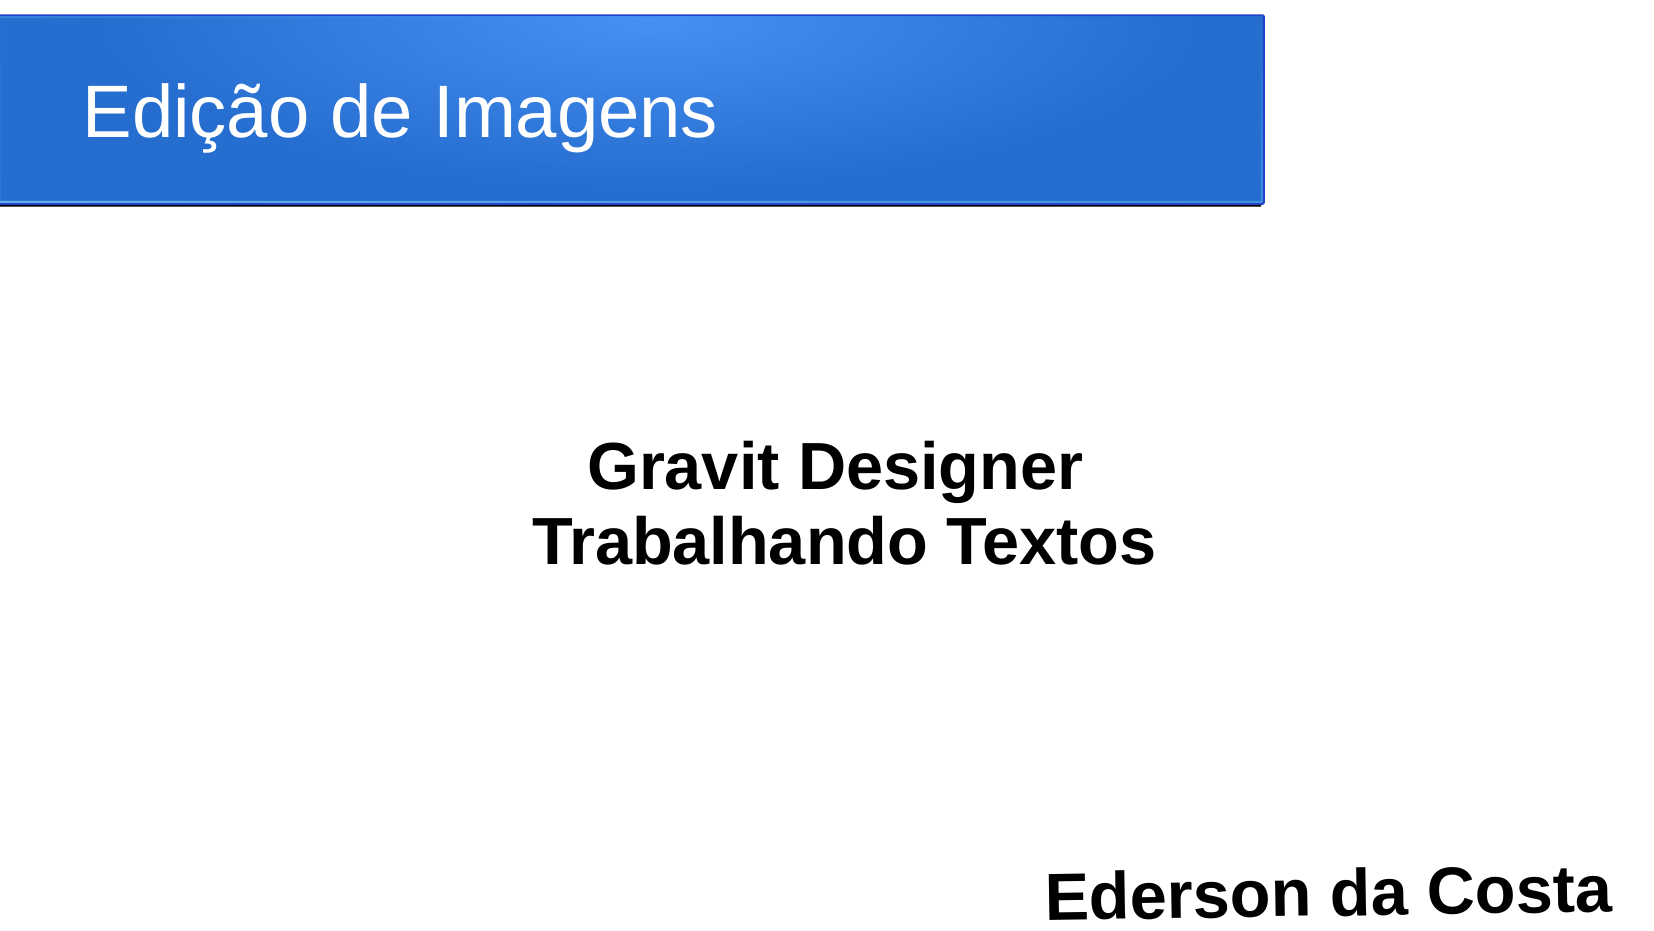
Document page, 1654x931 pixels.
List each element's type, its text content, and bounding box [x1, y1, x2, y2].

title Edição de Imagens [82, 35, 1235, 189]
subtitle Gravit Designer Trabalhando Textos [472, 334, 1217, 674]
text_box Ederson da Costa [1003, 847, 1654, 931]
